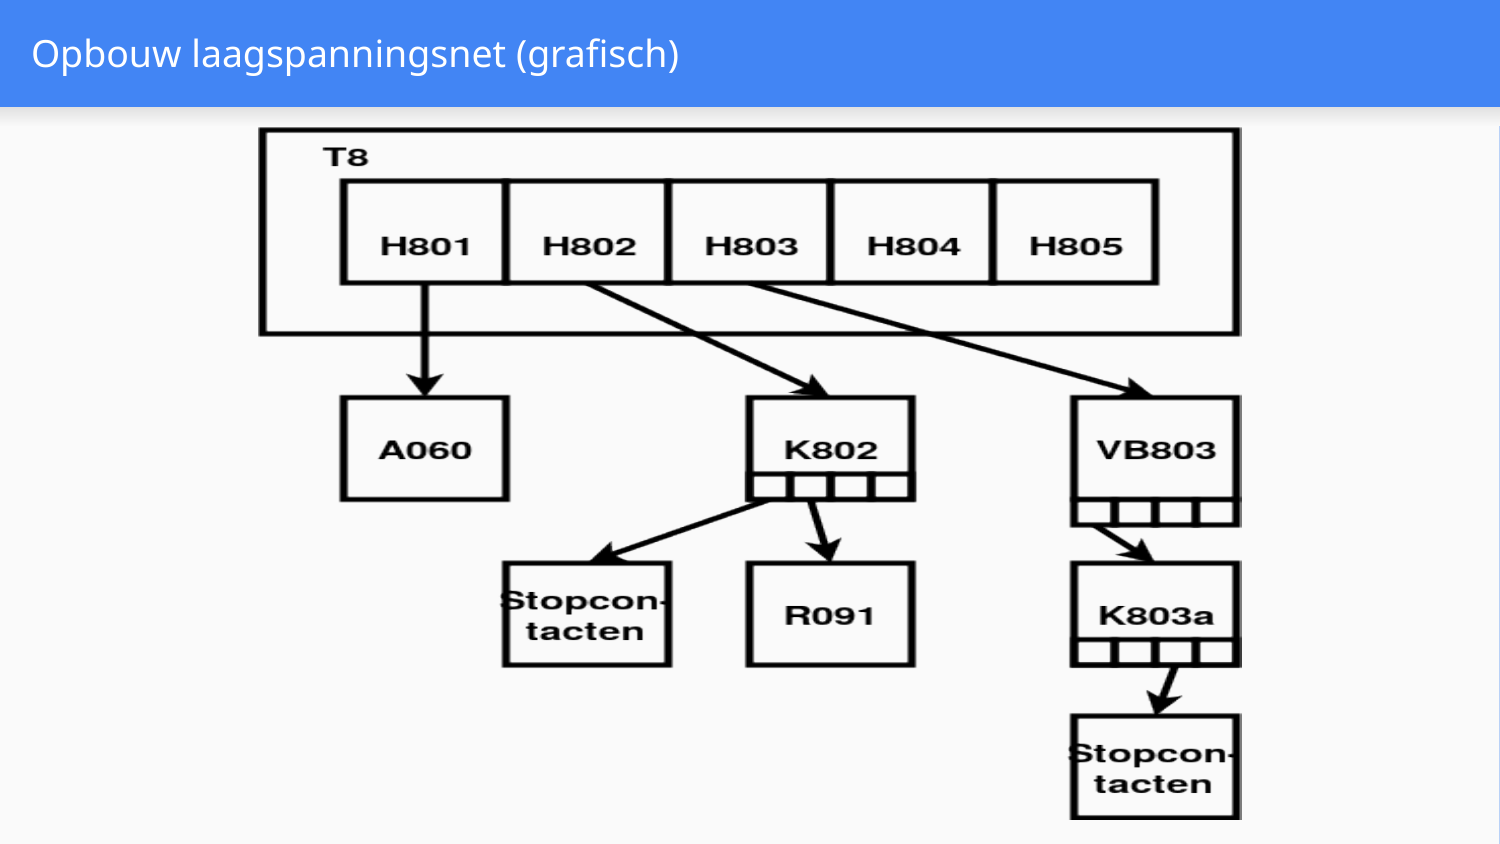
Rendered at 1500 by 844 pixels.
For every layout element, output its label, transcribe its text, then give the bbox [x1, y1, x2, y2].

picture [258, 127, 1242, 820]
title Opbouw laagspanningsnet (grafisch) [16, 2, 1464, 102]
